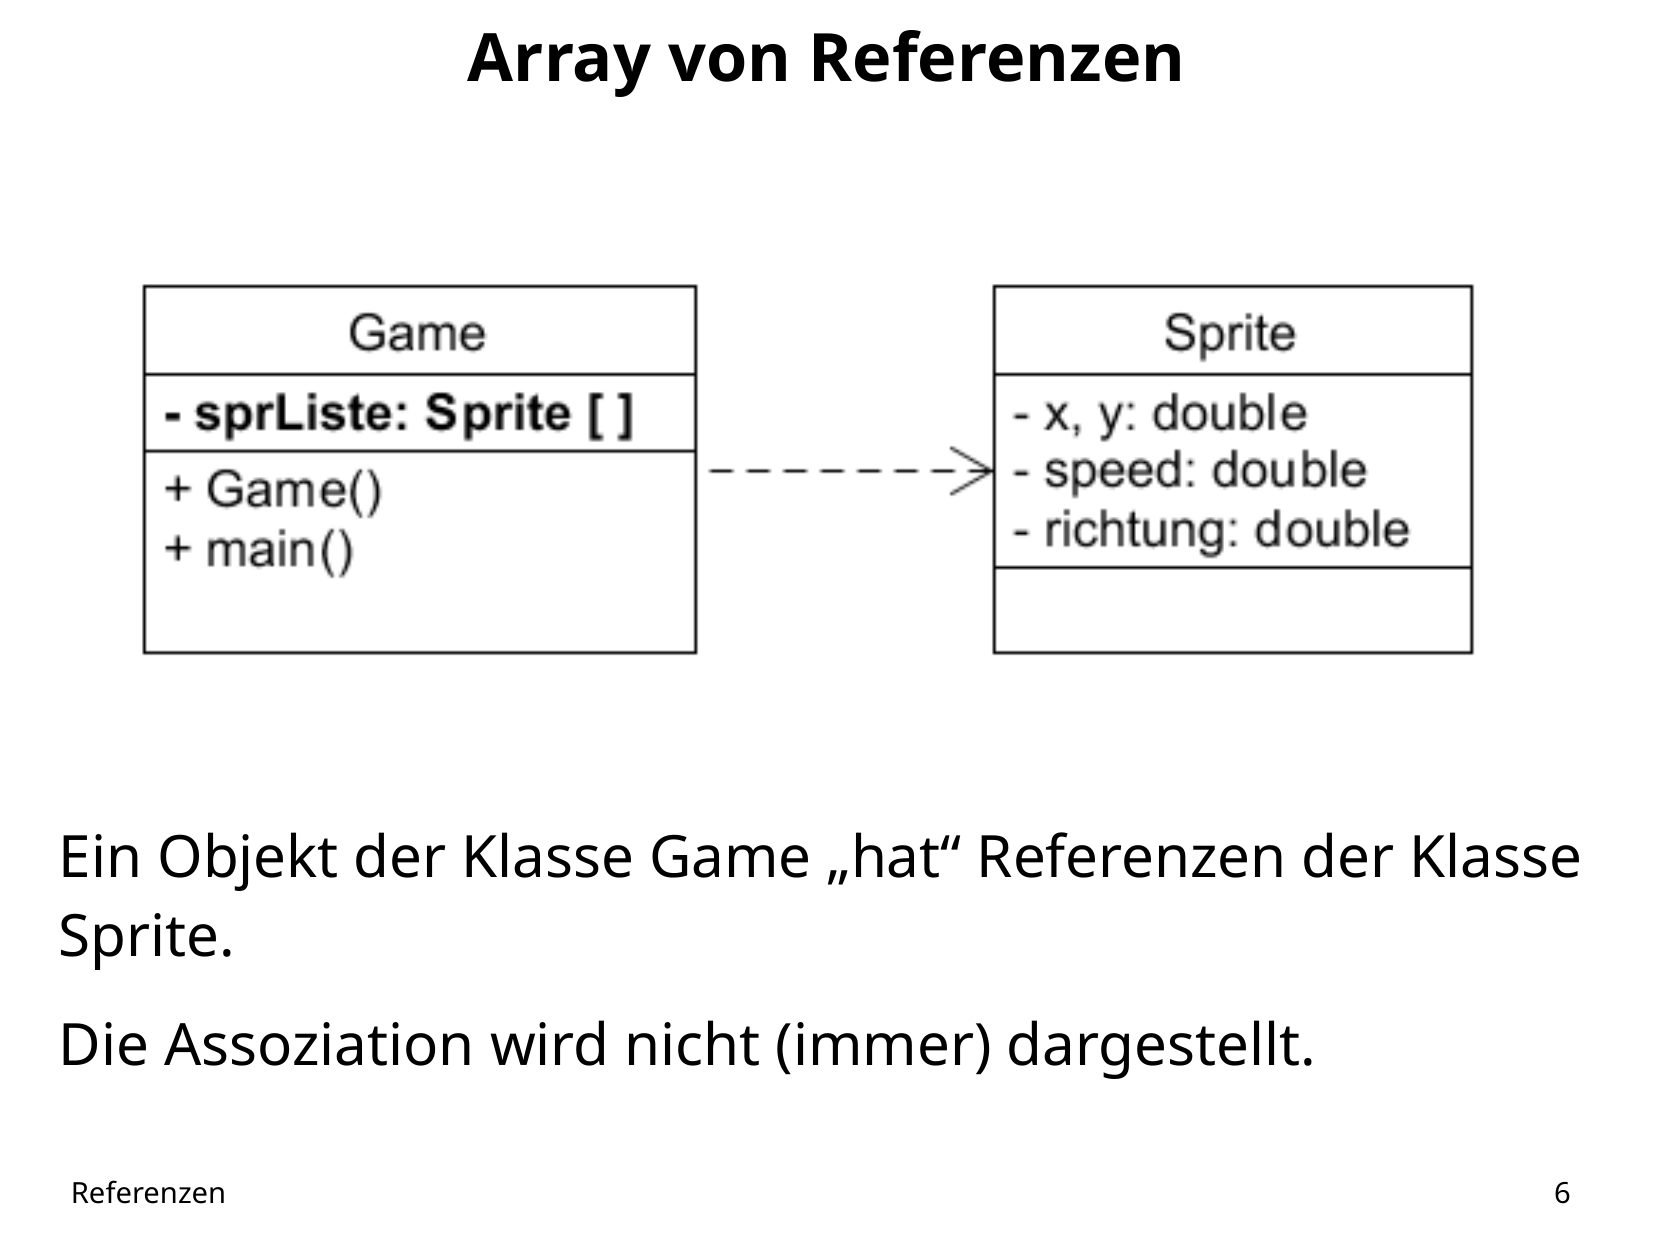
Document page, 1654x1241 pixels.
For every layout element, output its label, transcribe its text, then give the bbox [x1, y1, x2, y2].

title Array von Referenzen [0, 5, 1654, 107]
list Ein Objekt der Klasse Game „hat“ Referenzen der Klasse Sprite. Die Assoziation wird nicht (immer) dargestellt. [59, 814, 1607, 1146]
picture [141, 283, 1477, 658]
